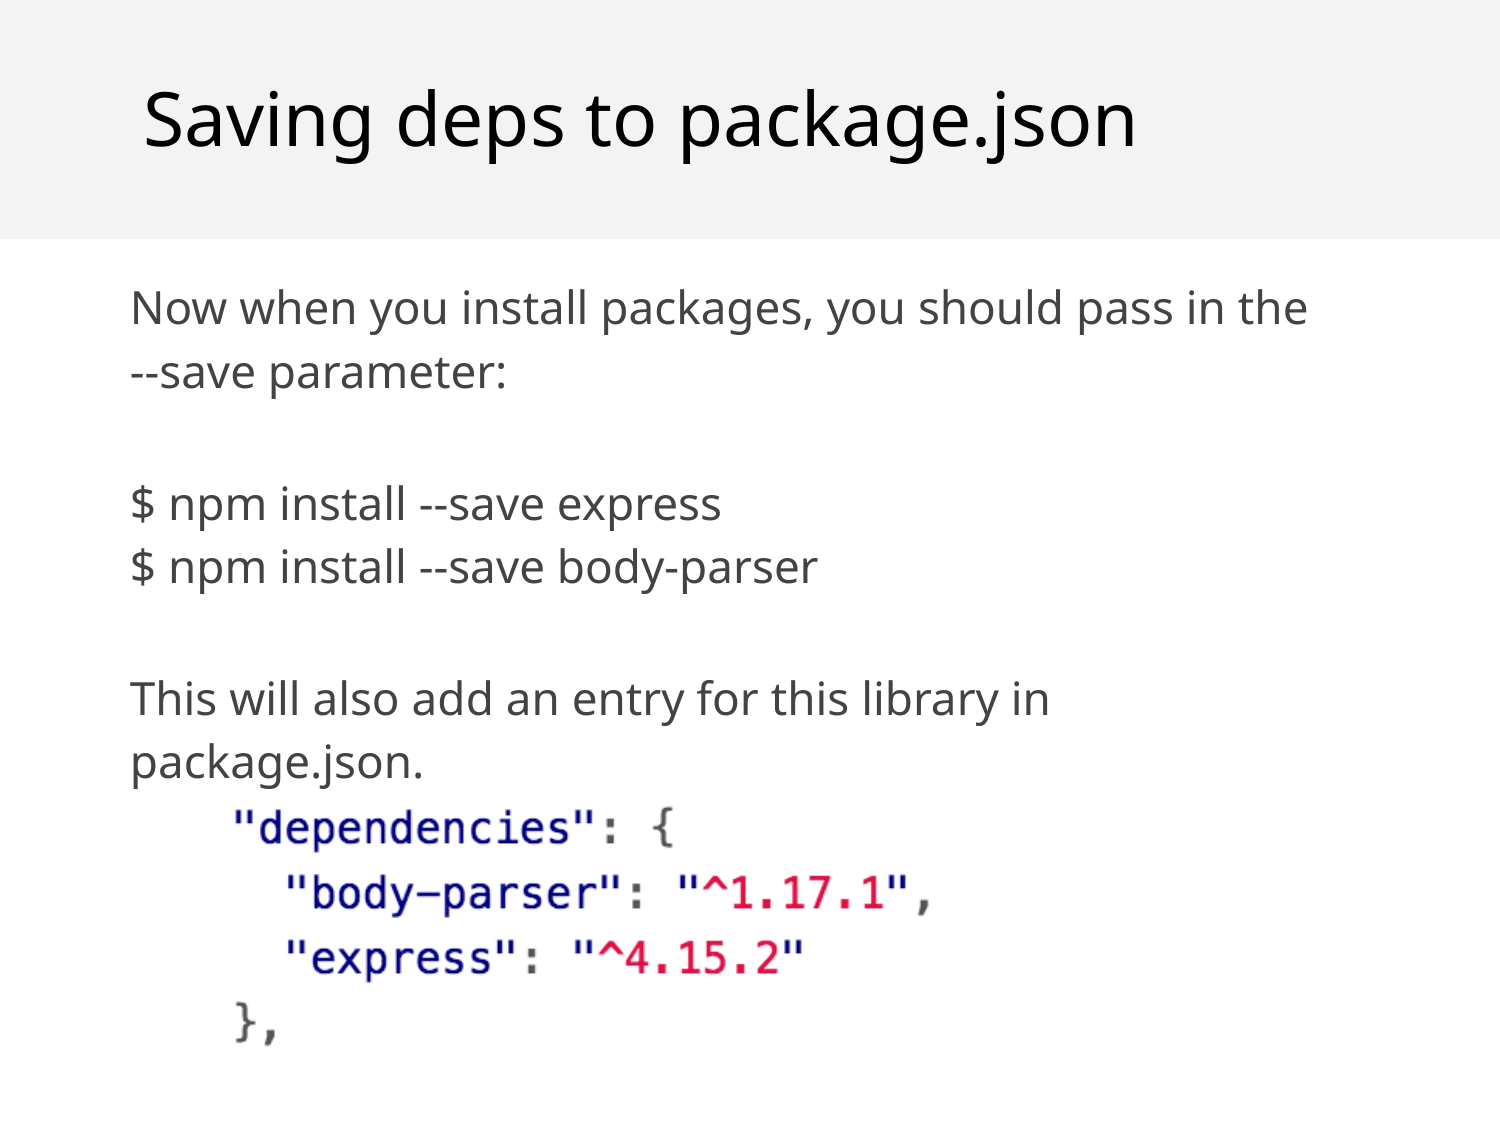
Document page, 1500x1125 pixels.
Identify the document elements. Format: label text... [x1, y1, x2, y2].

picture [149, 794, 991, 1063]
title Saving deps to package.json [128, 56, 1372, 183]
list Now when you install packages, you should pass in the --save parameter: $ npm install --save express $ npm install --save body-parser This will also add an entry for this library in package.json. [115, 255, 1359, 1004]
